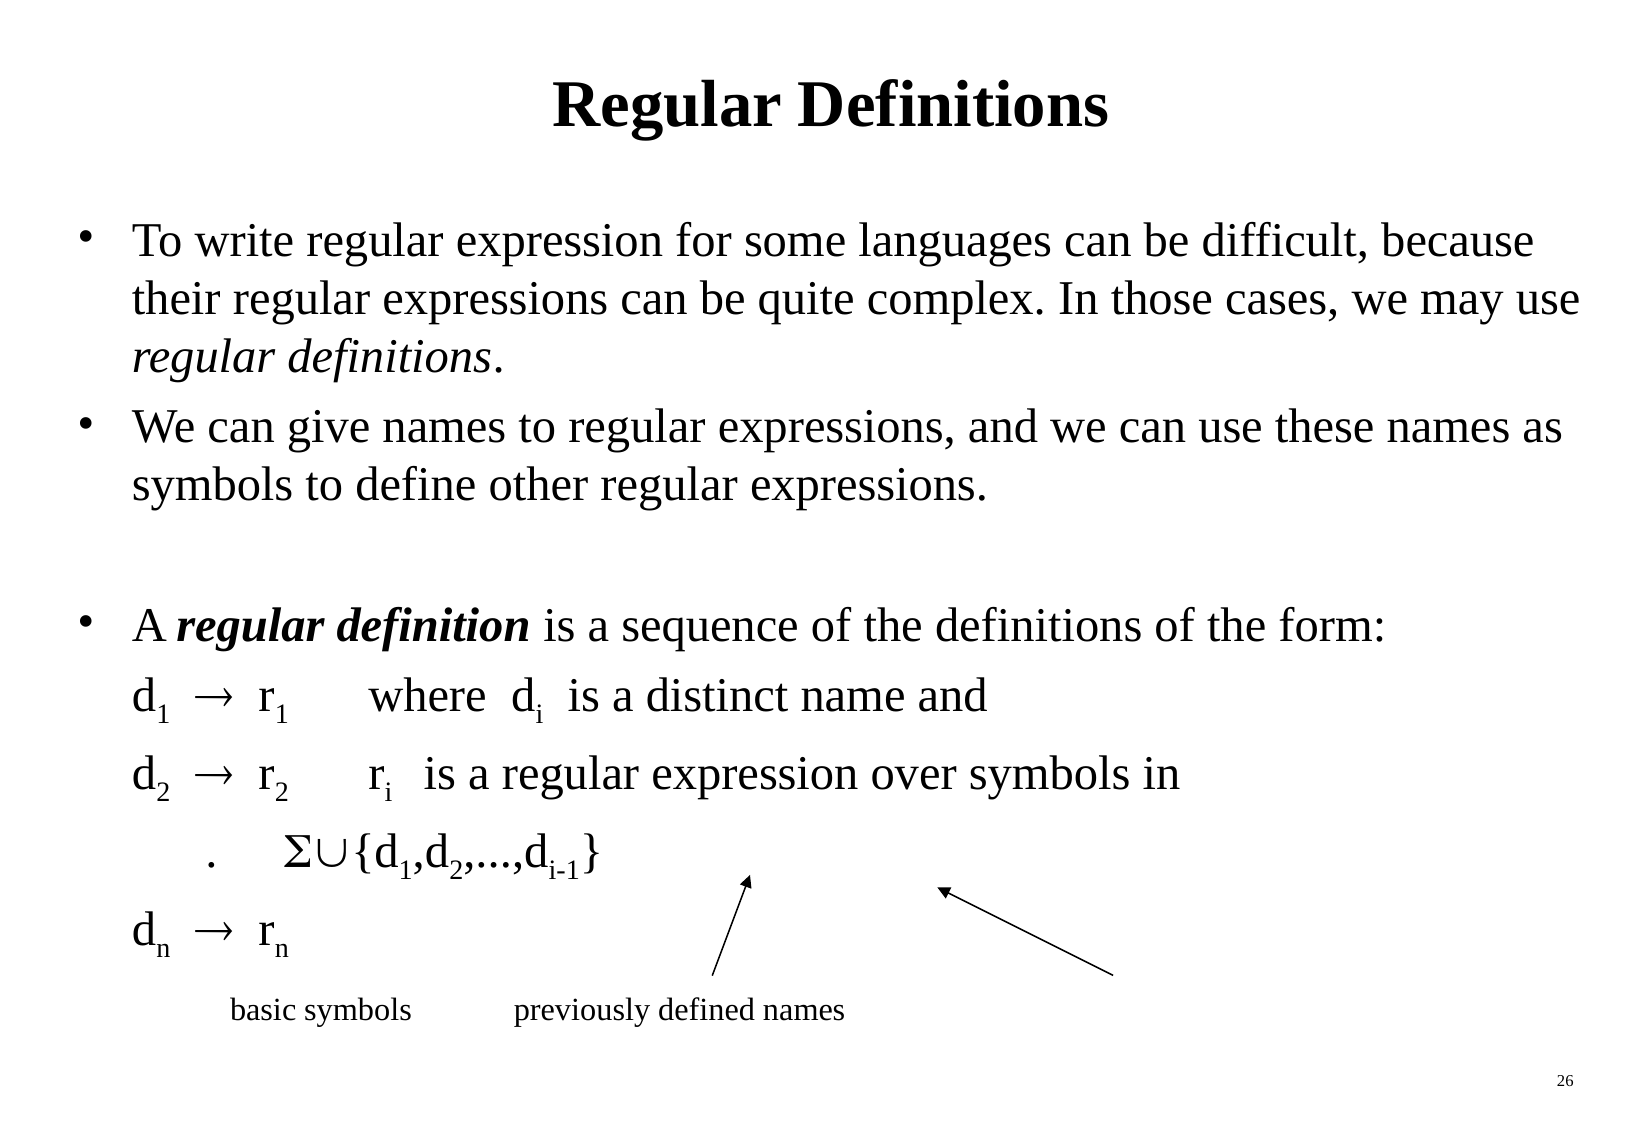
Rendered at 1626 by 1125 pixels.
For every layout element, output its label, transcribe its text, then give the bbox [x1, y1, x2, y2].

title Regular Definitions [62, 24, 1600, 175]
list To write regular expression for some languages can be difficult, because their regular expressions can be quite complex. In those cases, we may use regular definitions. We can give names to regular expressions, and we can use these names as symbols to define other regular expressions. A regular definition is a sequence of the definitions of the form: d1  r1 where di is a distinct name and d2  r2 ri is a regular expression over symbols in . {d1,d2,...,di-1} dn  rn basic symbols previously defined names [62, 199, 1600, 1038]
text_box <number> [1250, 1062, 1589, 1101]
